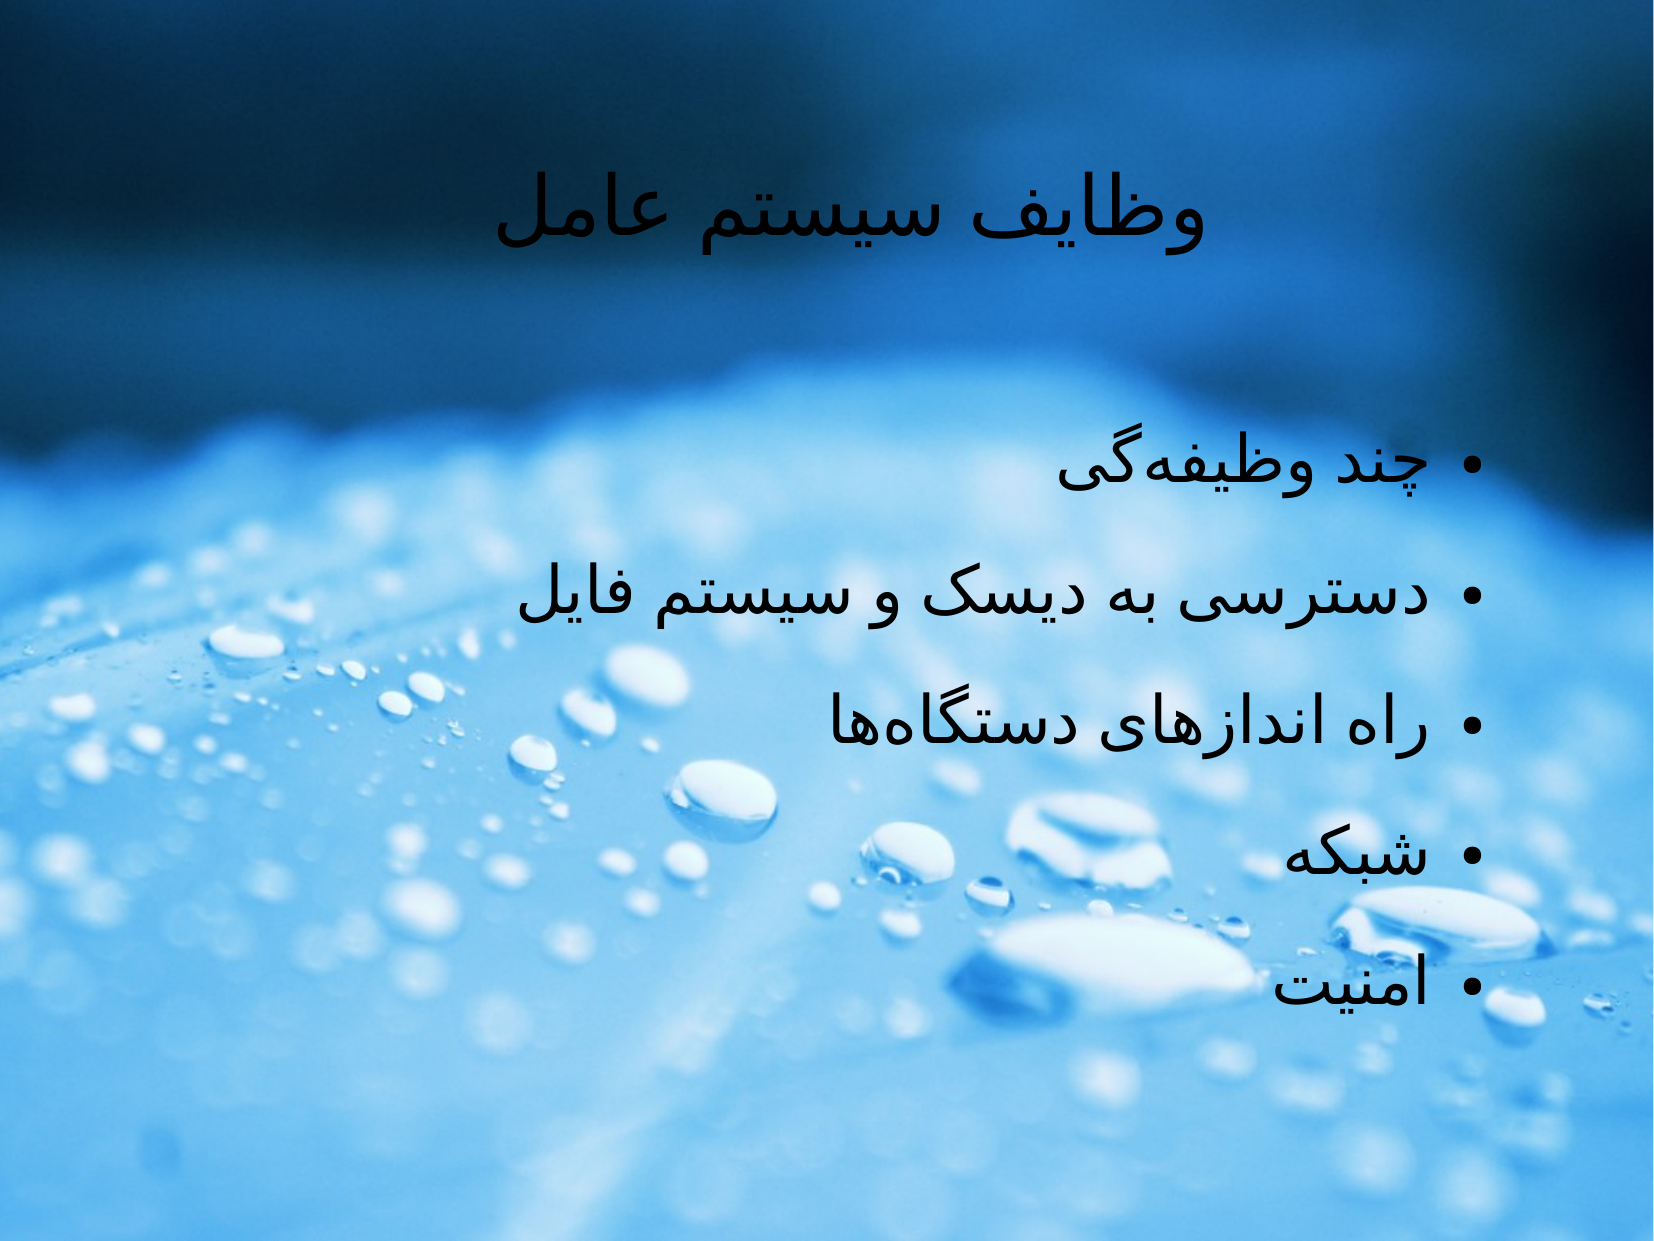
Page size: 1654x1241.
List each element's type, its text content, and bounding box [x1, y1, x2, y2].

title وظایف سیستم عامل [107, 111, 1596, 319]
picture [0, 0, 1654, 1241]
subtitle چند وظیفه‌گی دسترسی به دیسک و سیستم فایل راه اندازهای دستگاه‌ها شبکه امنیت [143, 302, 1485, 1110]
